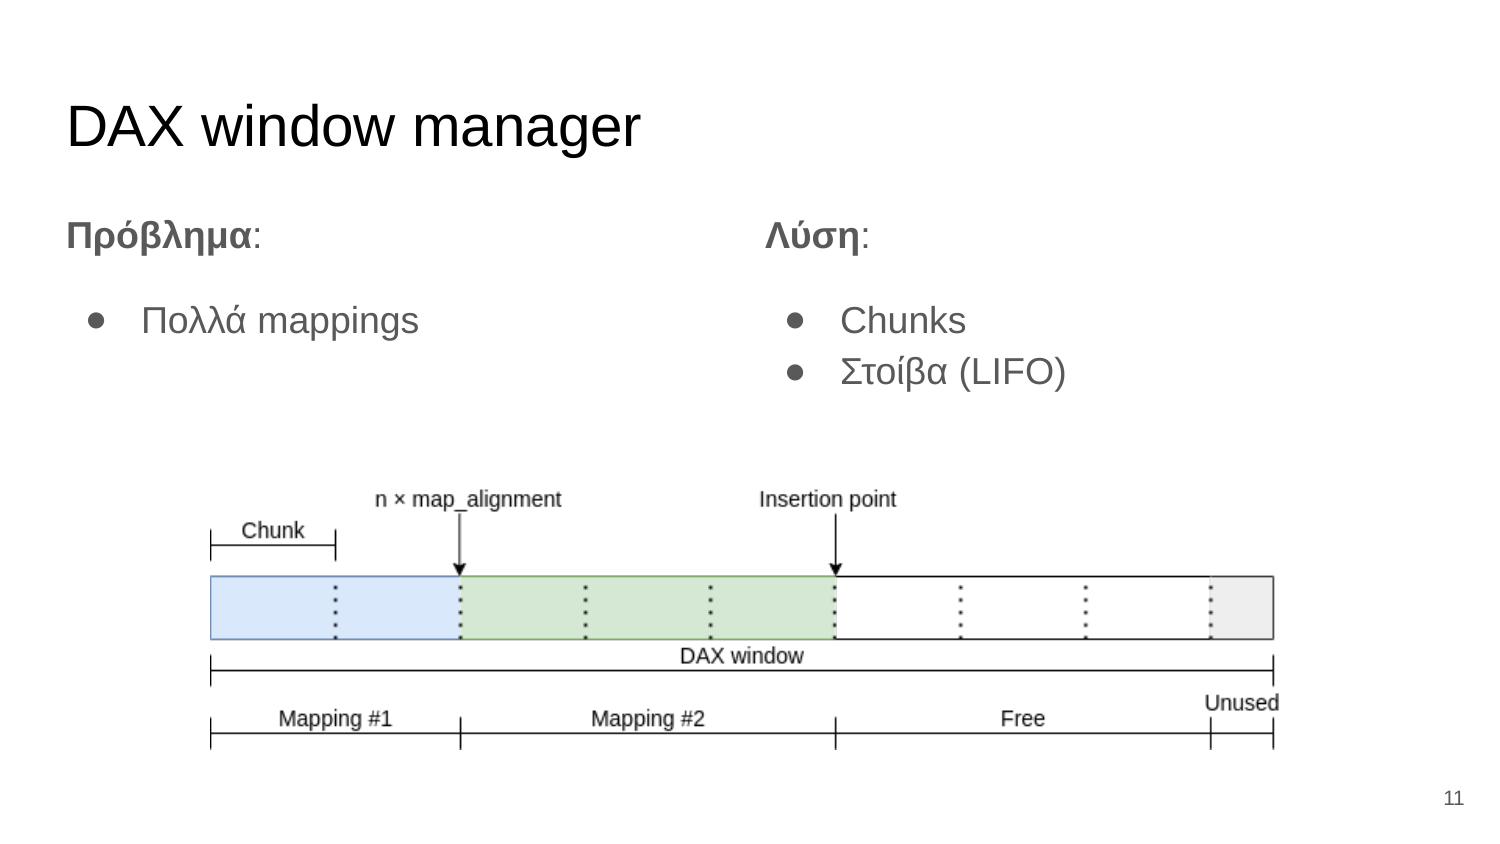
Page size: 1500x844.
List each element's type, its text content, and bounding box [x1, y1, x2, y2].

list Πρόβλημα: Πολλά mappings [51, 189, 750, 398]
title DAX window manager [51, 72, 1449, 167]
text_box Λύση: Chunks Στοίβα (LIFO) [750, 189, 1390, 398]
slide_number <number> [1389, 764, 1480, 830]
picture [210, 482, 1290, 750]
